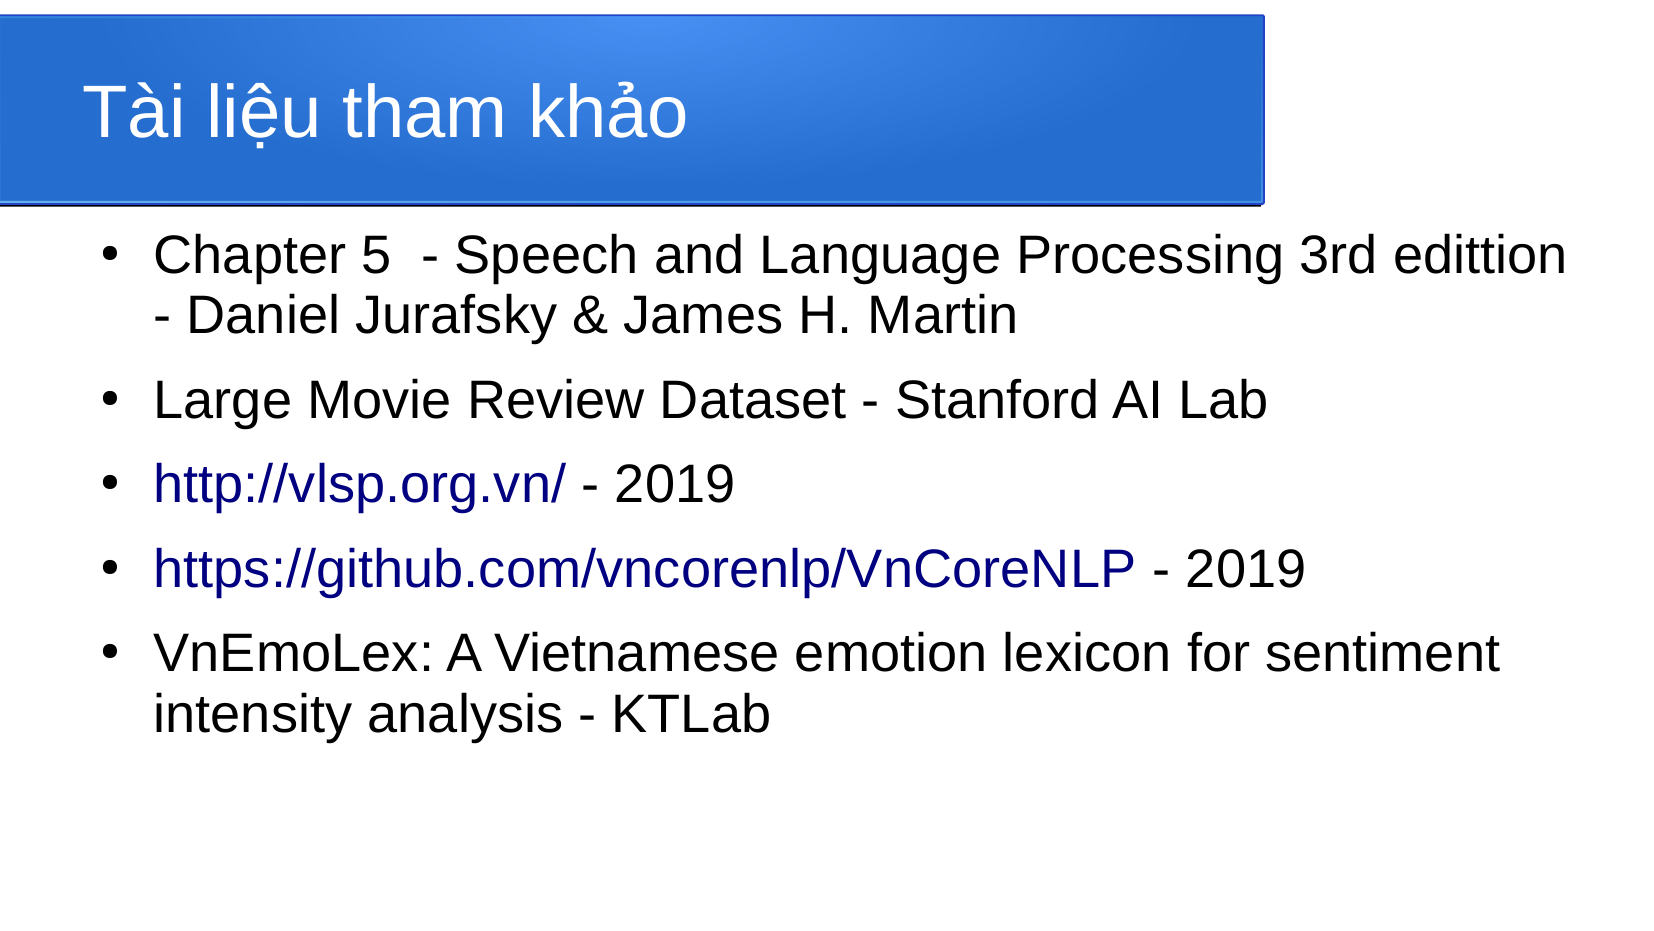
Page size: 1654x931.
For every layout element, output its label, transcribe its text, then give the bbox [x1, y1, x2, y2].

title Tài liệu tham khảo [82, 35, 1235, 189]
list Chapter 5 - Speech and Language Processing 3rd edittion - Daniel Jurafsky & James H. Martin Large Movie Review Dataset - Stanford AI Lab http://vlsp.org.vn/ - 2019 https://github.com/vncorenlp/VnCoreNLP - 2019 VnEmoLex: A Vietnamese emotion lexicon for sentiment intensity analysis - KTLab [82, 224, 1571, 764]
